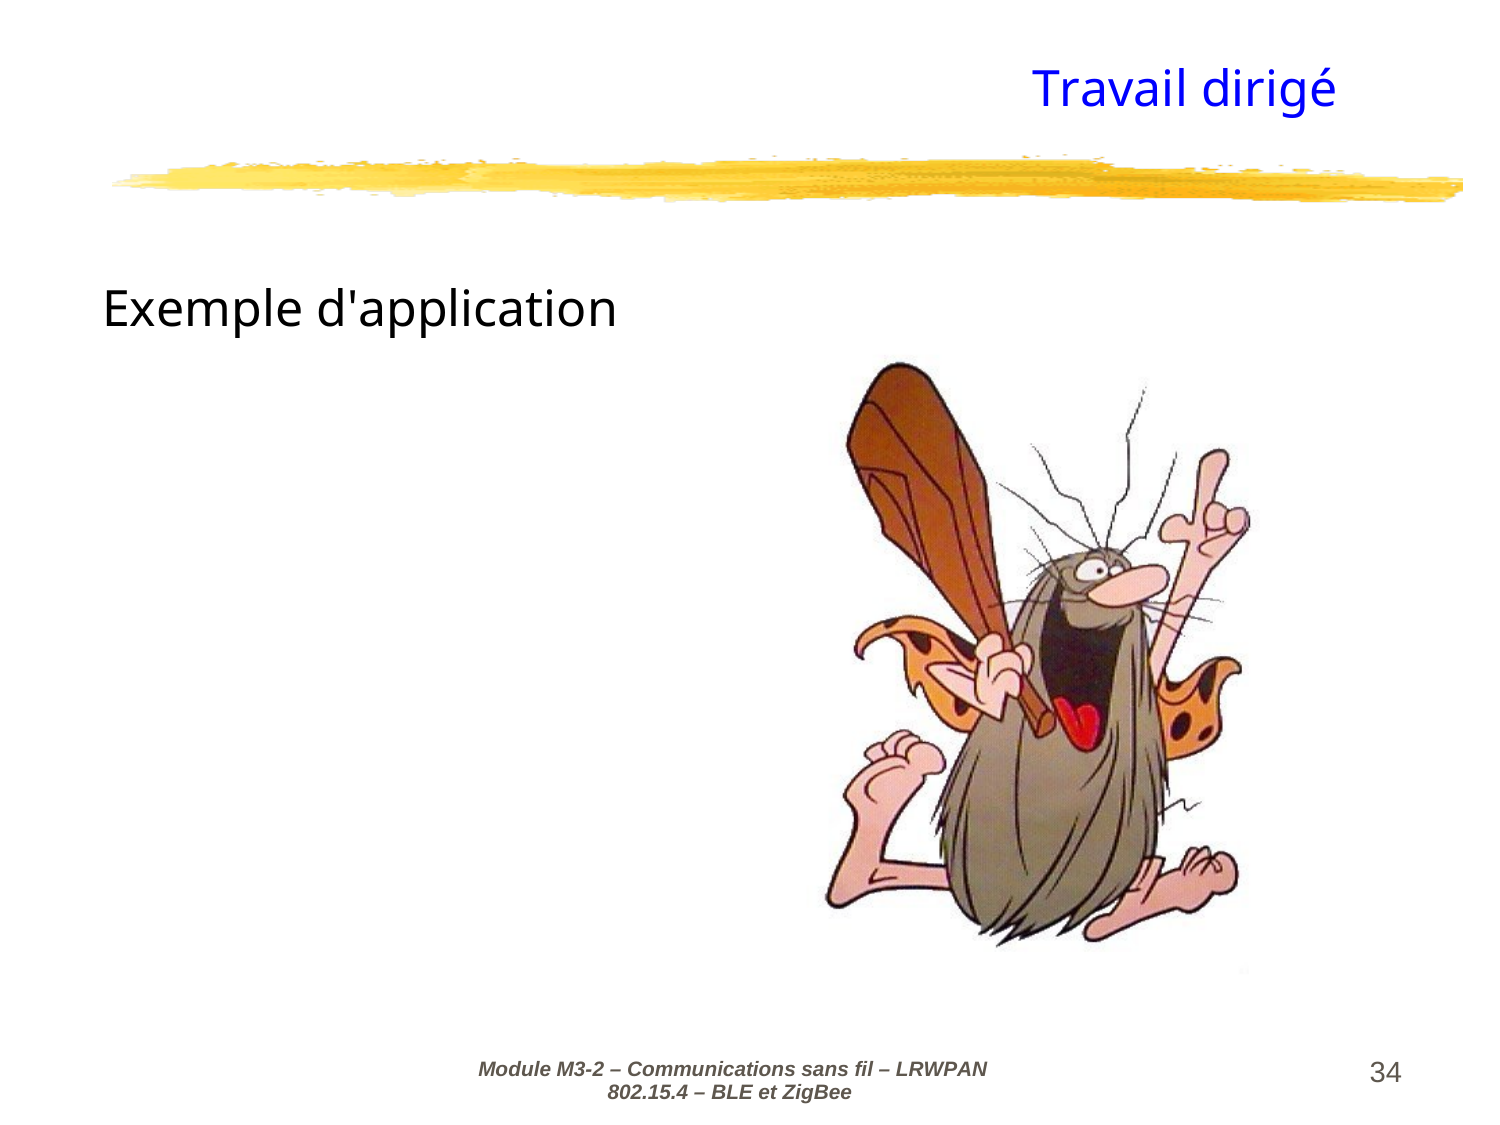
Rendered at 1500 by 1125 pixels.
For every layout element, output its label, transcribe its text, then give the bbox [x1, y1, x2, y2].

picture [785, 311, 1300, 992]
picture [112, 149, 1463, 213]
text_box Exemple d'application [87, 265, 775, 356]
title Travail dirigé [62, 37, 1338, 138]
